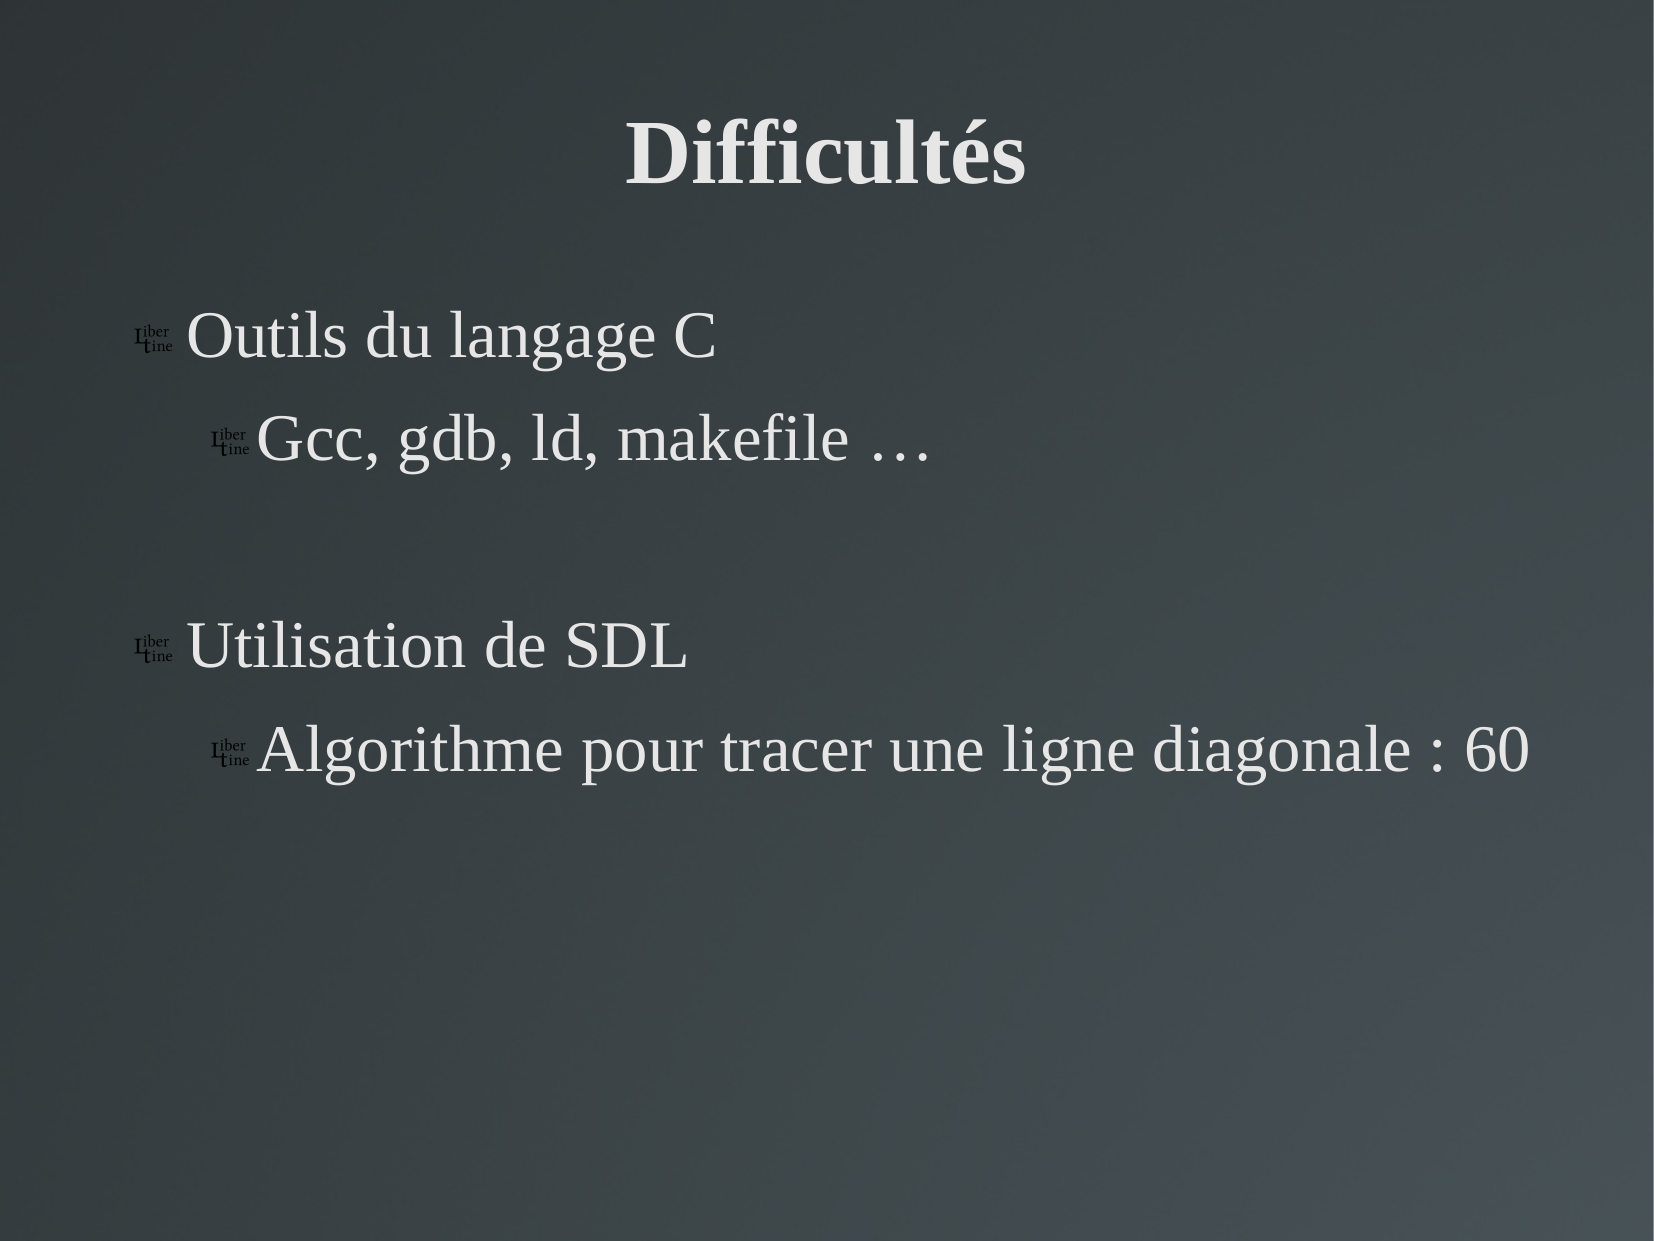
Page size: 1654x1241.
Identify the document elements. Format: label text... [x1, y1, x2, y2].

list Outils du langage C Gcc, gdb, ld, makefile … Utilisation de SDL Algorithme pour tracer une ligne diagonale : 60 [82, 290, 1571, 1109]
picture [0, 0, 1654, 1241]
title Difficultés [82, 49, 1571, 257]
